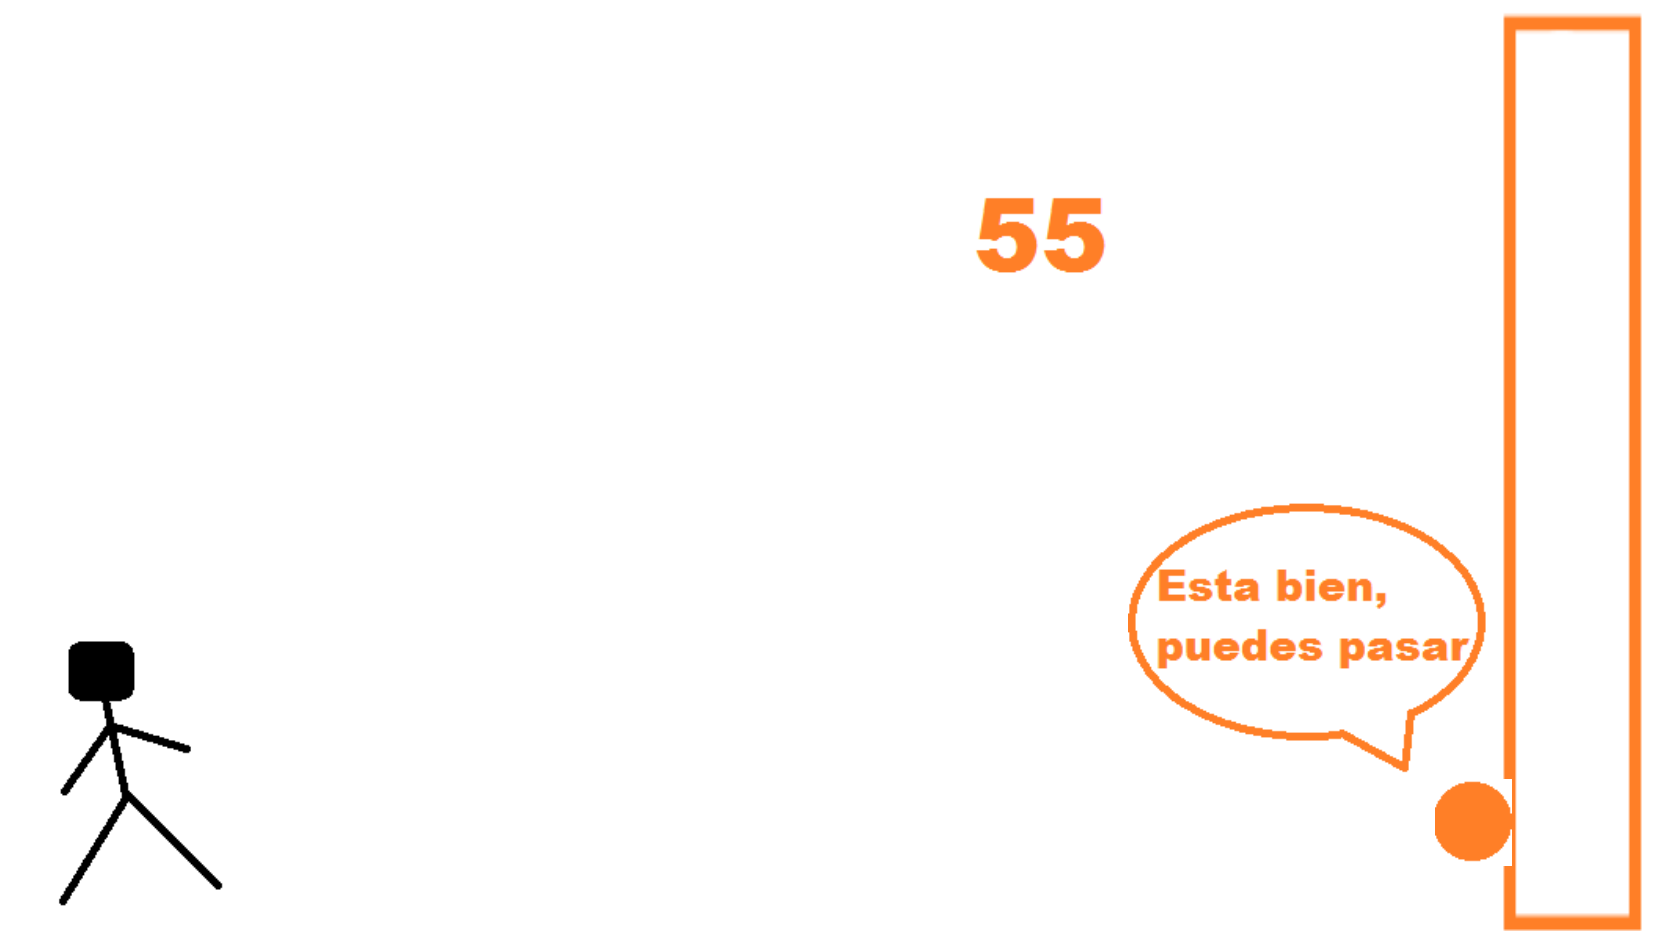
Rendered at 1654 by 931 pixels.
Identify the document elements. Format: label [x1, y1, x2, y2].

picture [1128, 0, 1654, 931]
picture [0, 590, 274, 929]
picture [933, 129, 1148, 290]
